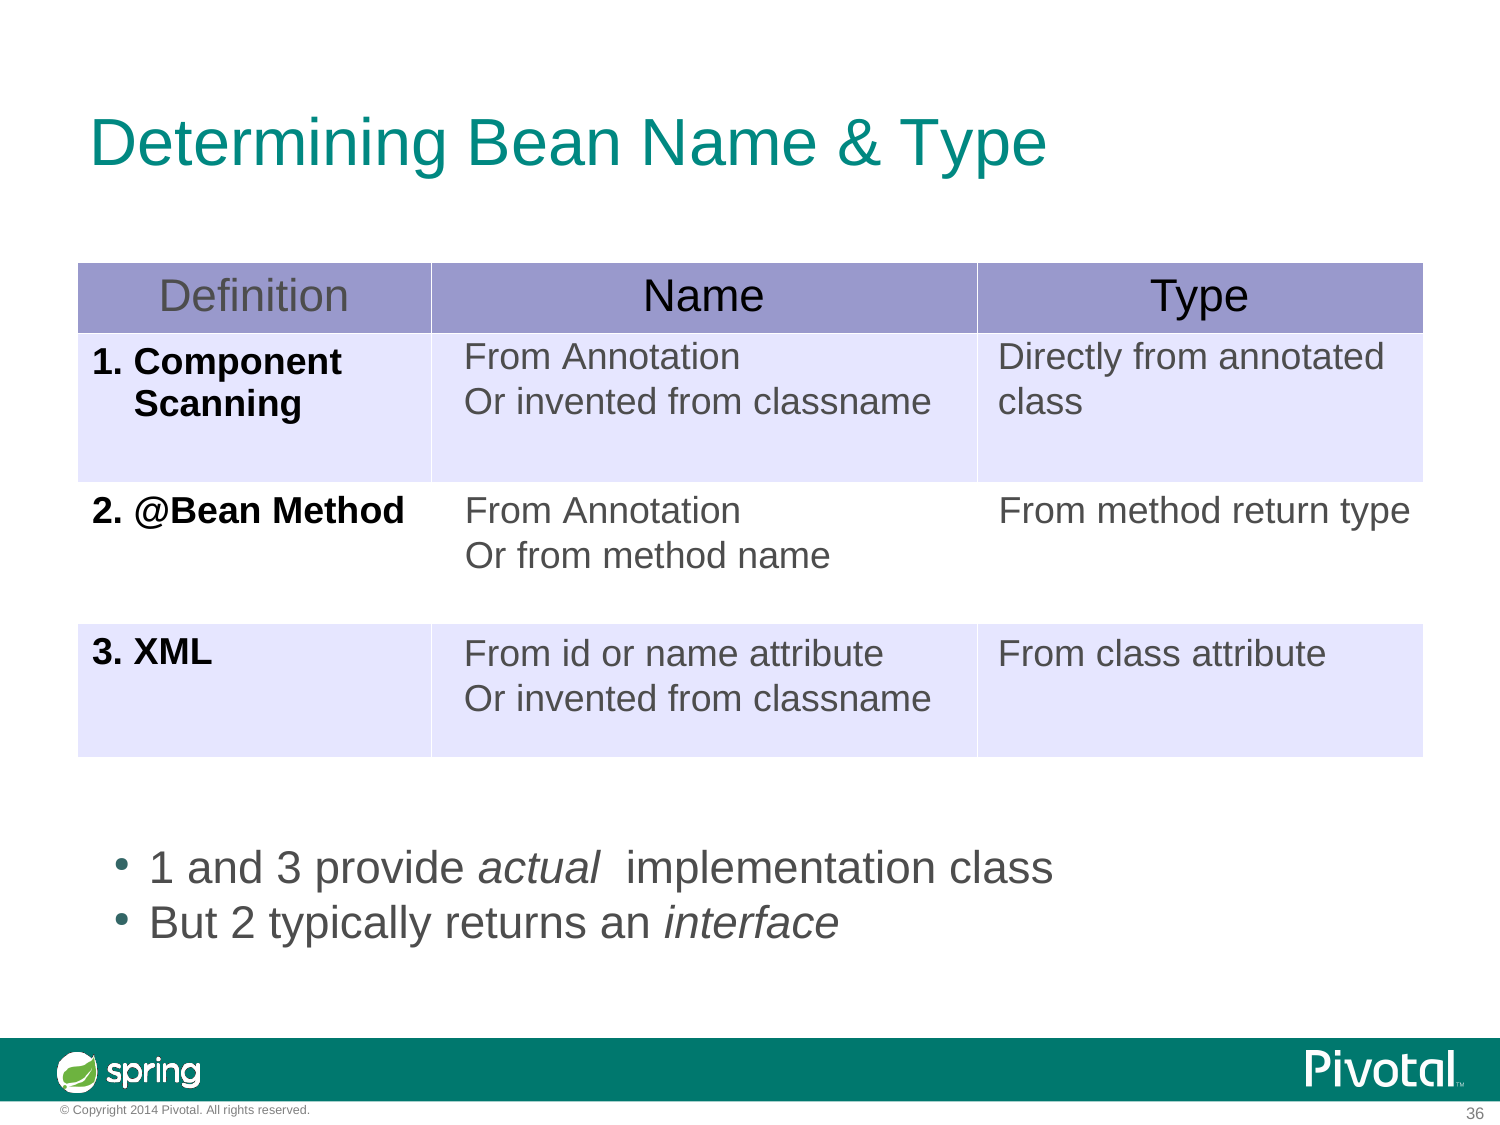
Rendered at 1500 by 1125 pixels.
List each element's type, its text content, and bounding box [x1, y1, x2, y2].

table_cell 1. Component Scanning [78, 334, 431, 482]
title Determining Bean Name & Type [75, 91, 1426, 187]
picture [32, 1041, 210, 1103]
text_box From Annotation From method return type Or from method name [83, 478, 1427, 584]
table_cell [978, 334, 1423, 478]
text_box 1 and 3 provide actual implementation class But 2 typically returns an interface [98, 830, 1069, 956]
text_box From Annotation Directly from annotated Or invented from classname class [83, 324, 1401, 430]
table_cell [432, 584, 977, 621]
table_cell [978, 584, 1423, 623]
table_cell [432, 727, 977, 757]
table_header Type [978, 263, 1423, 333]
table_header Name [432, 263, 977, 324]
picture [1306, 1050, 1464, 1087]
table_cell 3. XML [78, 624, 431, 757]
table_cell [432, 430, 977, 478]
table_cell [978, 624, 1423, 757]
table_header Definition [78, 263, 431, 333]
text_box From id or name attribute From class attribute Or invented from classname [83, 621, 1407, 727]
table_cell 2. @Bean Method [78, 483, 431, 623]
